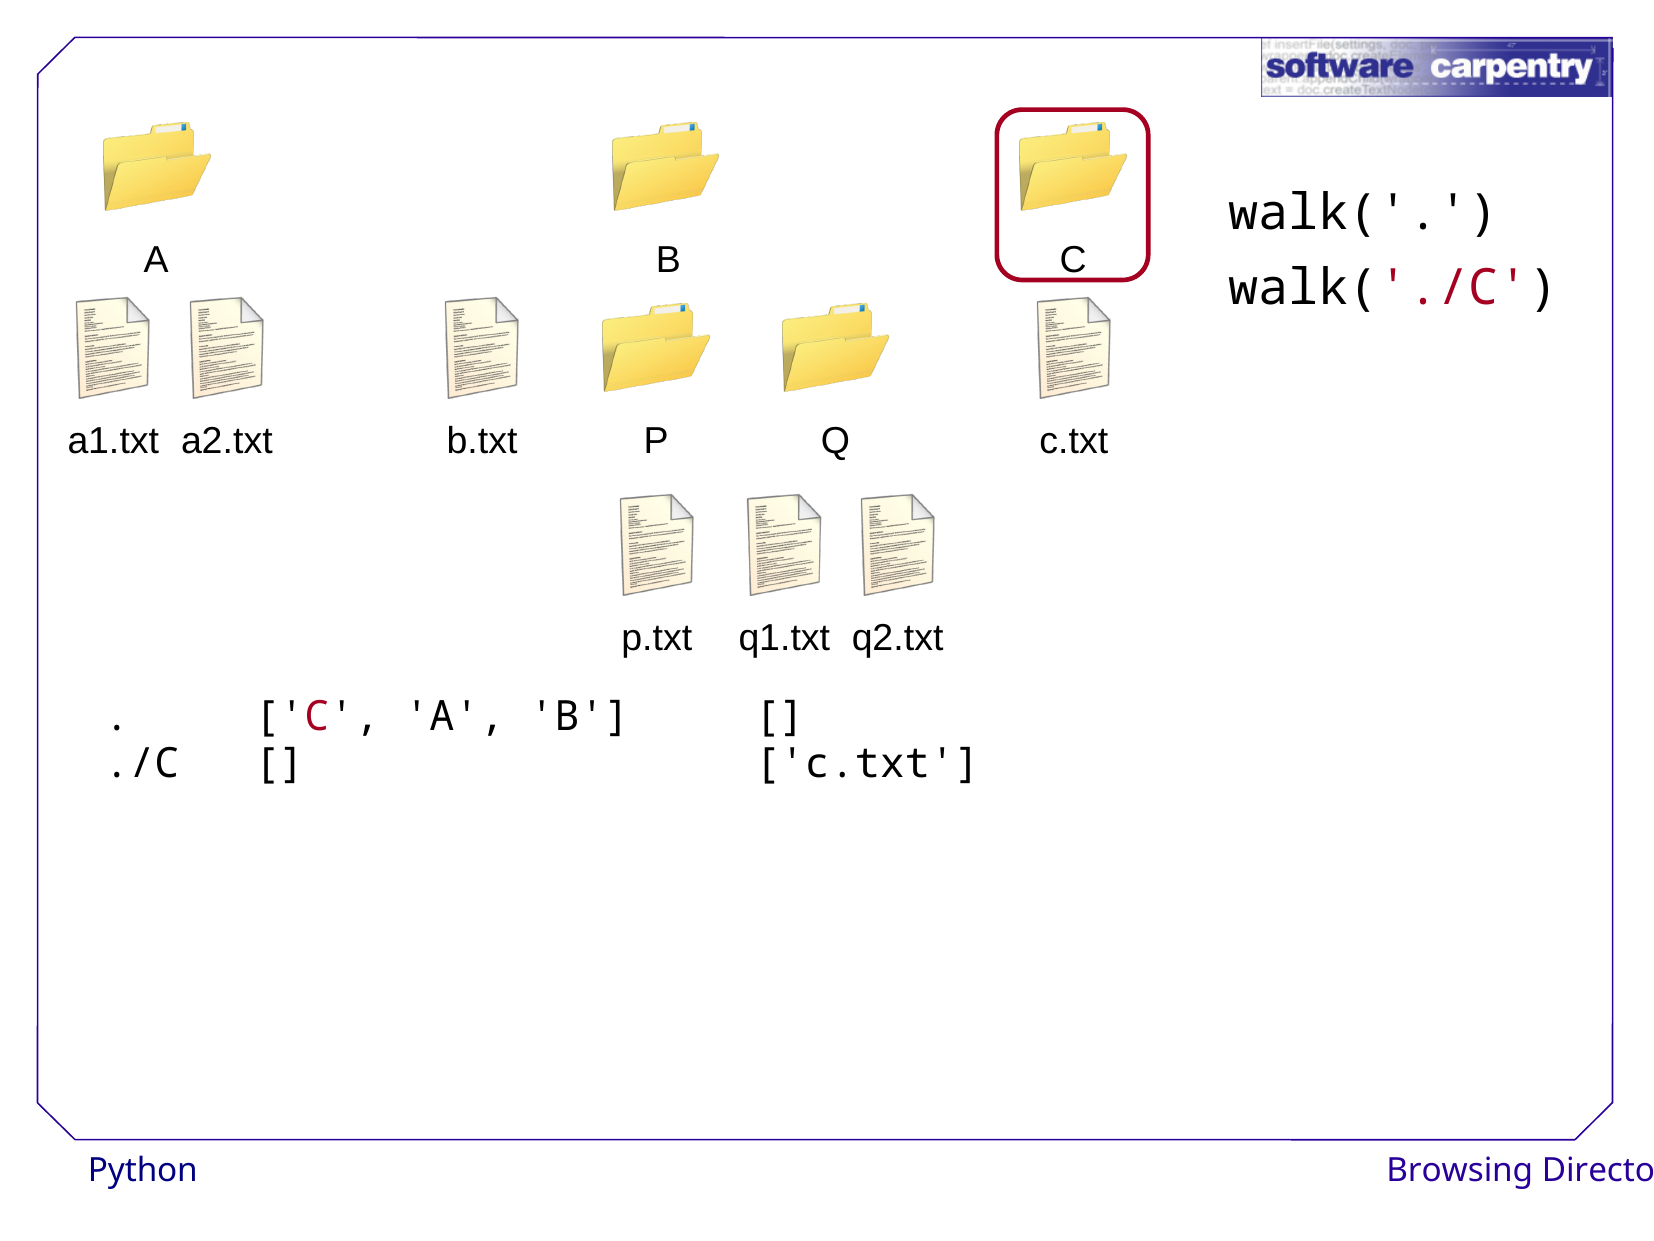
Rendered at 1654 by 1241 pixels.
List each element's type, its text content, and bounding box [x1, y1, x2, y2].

text_box walk('.') walk('./C') [1214, 156, 1517, 252]
text_box P [628, 412, 684, 470]
text_box q2.txt [846, 609, 959, 668]
picture [425, 290, 539, 404]
text_box Q [805, 412, 865, 470]
text_box a2.txt [175, 412, 288, 470]
text_box C [1044, 283, 1102, 290]
picture [600, 487, 714, 602]
text_box . ['C', 'A', 'B'] [] ./C [] ['c.txt'] [89, 686, 1512, 1150]
text_box q1.txt [723, 609, 846, 668]
picture [1017, 290, 1131, 404]
text_box a1.txt [52, 412, 175, 470]
picture [778, 289, 893, 405]
picture [56, 290, 284, 404]
text_box c.txt [1024, 412, 1124, 470]
picture [99, 108, 215, 224]
text_box b.txt [431, 412, 533, 470]
picture [1015, 112, 1131, 224]
text_box p.txt [606, 609, 708, 668]
text_box B [640, 231, 696, 290]
picture [598, 289, 714, 405]
picture [727, 487, 955, 602]
picture [608, 108, 723, 224]
text_box A [128, 231, 184, 290]
picture [1261, 39, 1613, 97]
text_box C [1044, 231, 1102, 277]
